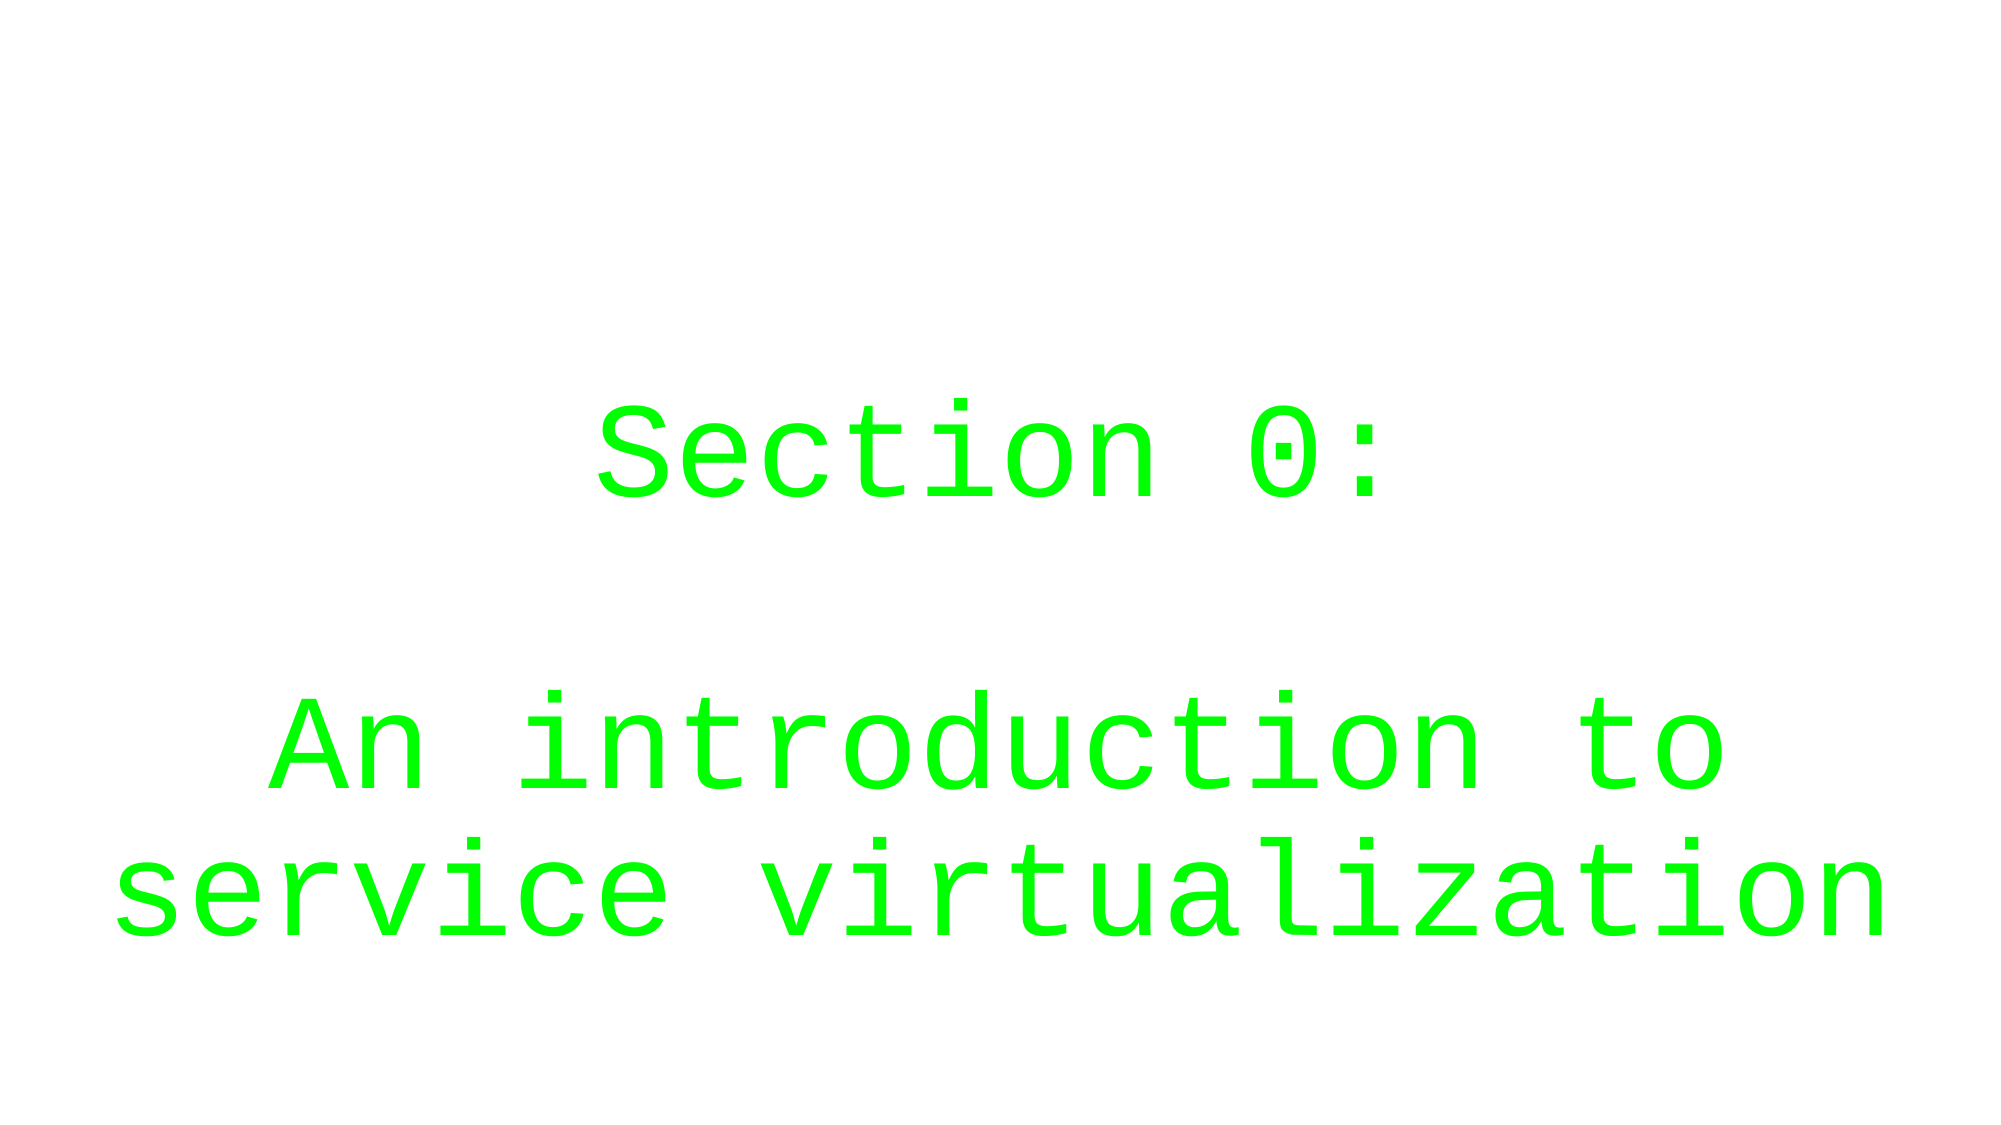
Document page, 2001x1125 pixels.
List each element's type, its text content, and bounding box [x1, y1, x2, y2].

title Section 0: An introduction to service virtualization [0, 371, 2000, 761]
